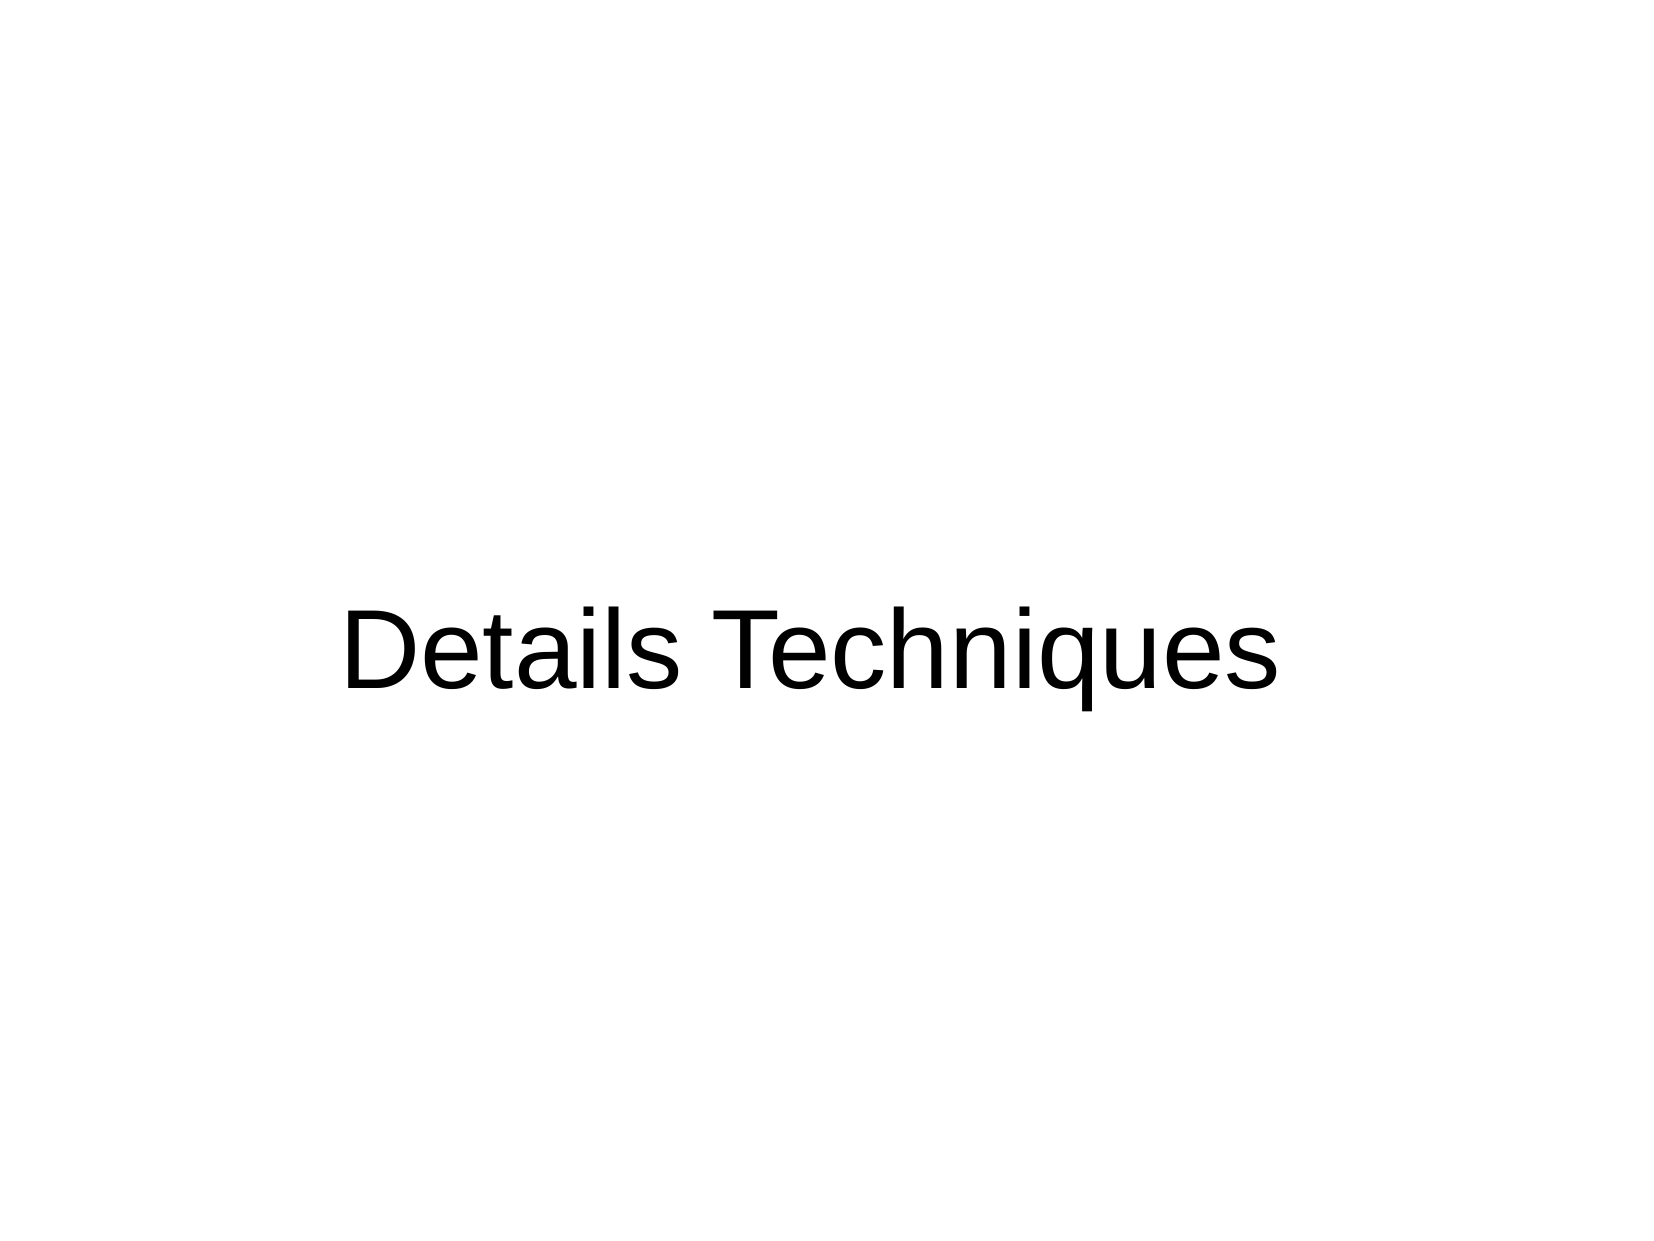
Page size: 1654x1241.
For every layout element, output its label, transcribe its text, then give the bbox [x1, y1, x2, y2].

subtitle Details Techniques [82, 290, 1538, 1010]
